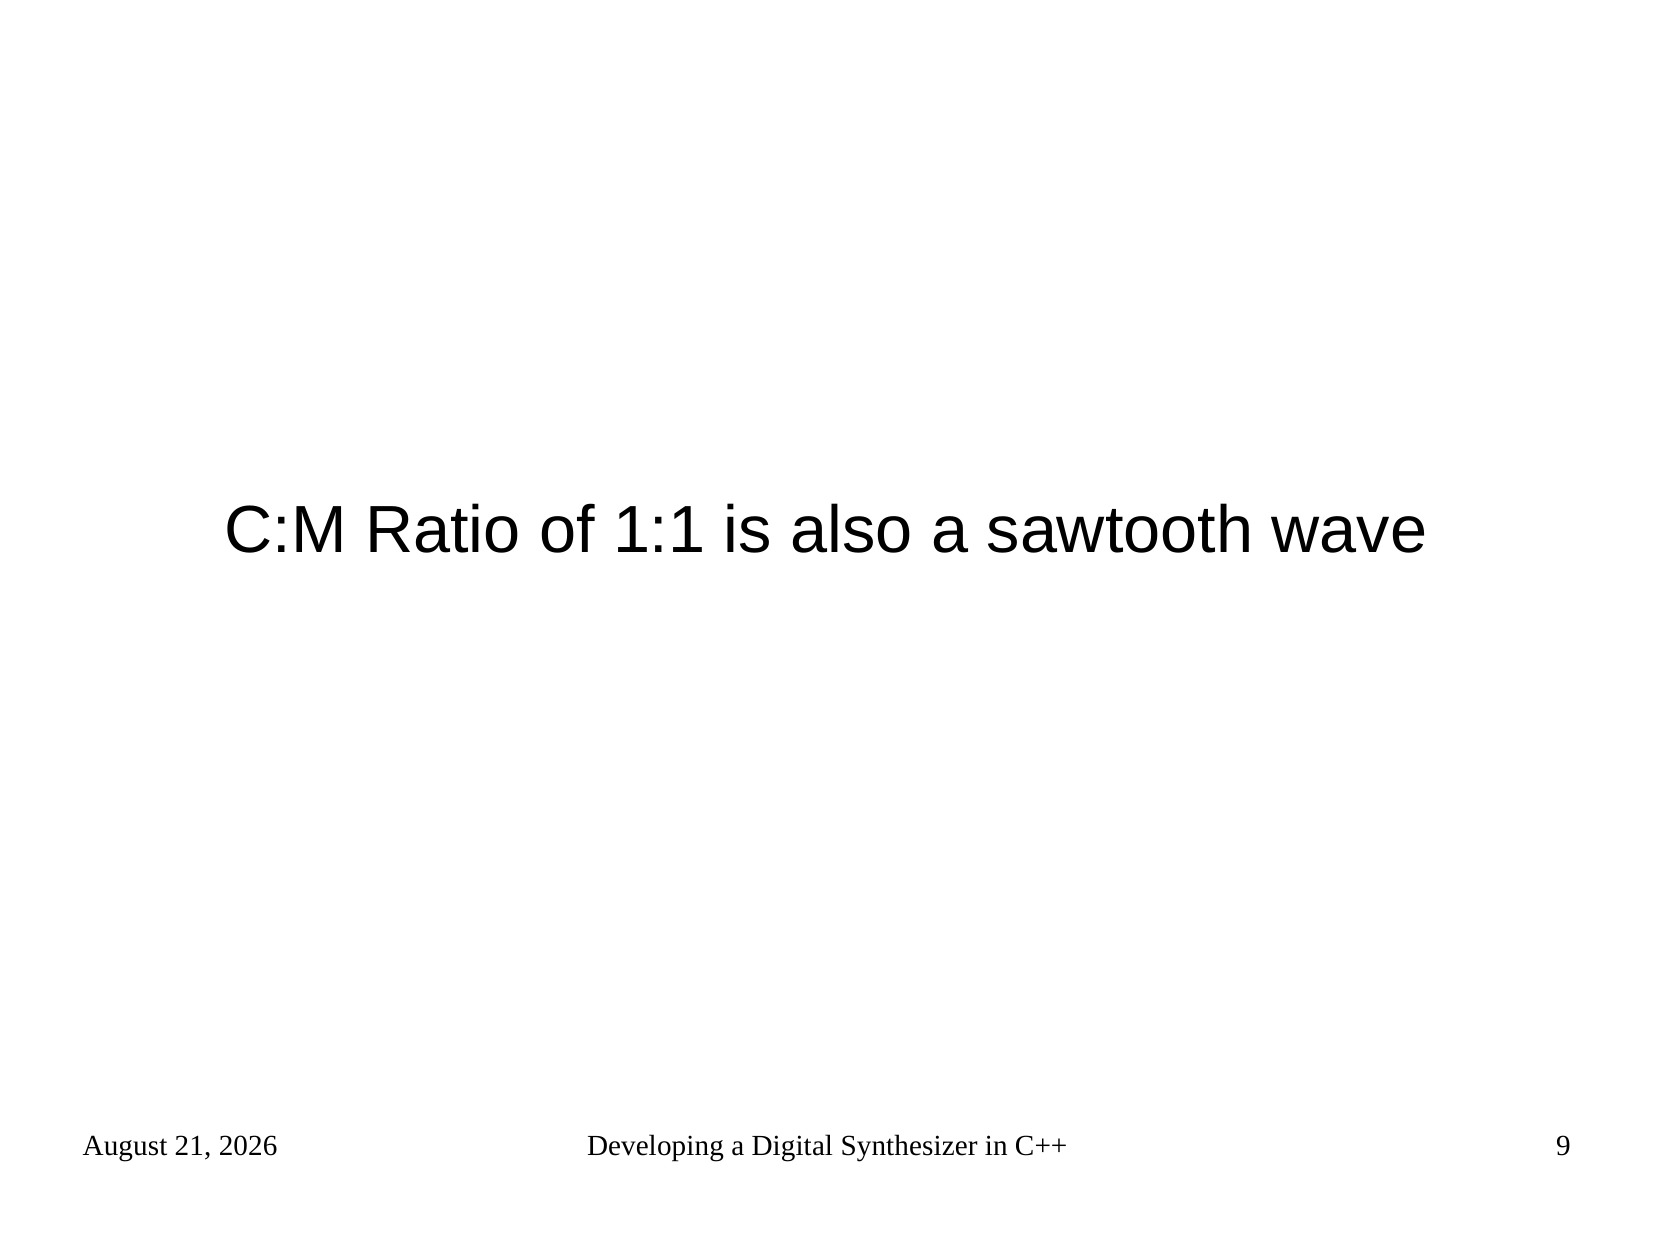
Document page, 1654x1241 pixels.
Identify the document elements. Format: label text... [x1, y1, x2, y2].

subtitle C:M Ratio of 1:1 is also a sawtooth wave [82, 49, 1571, 1010]
